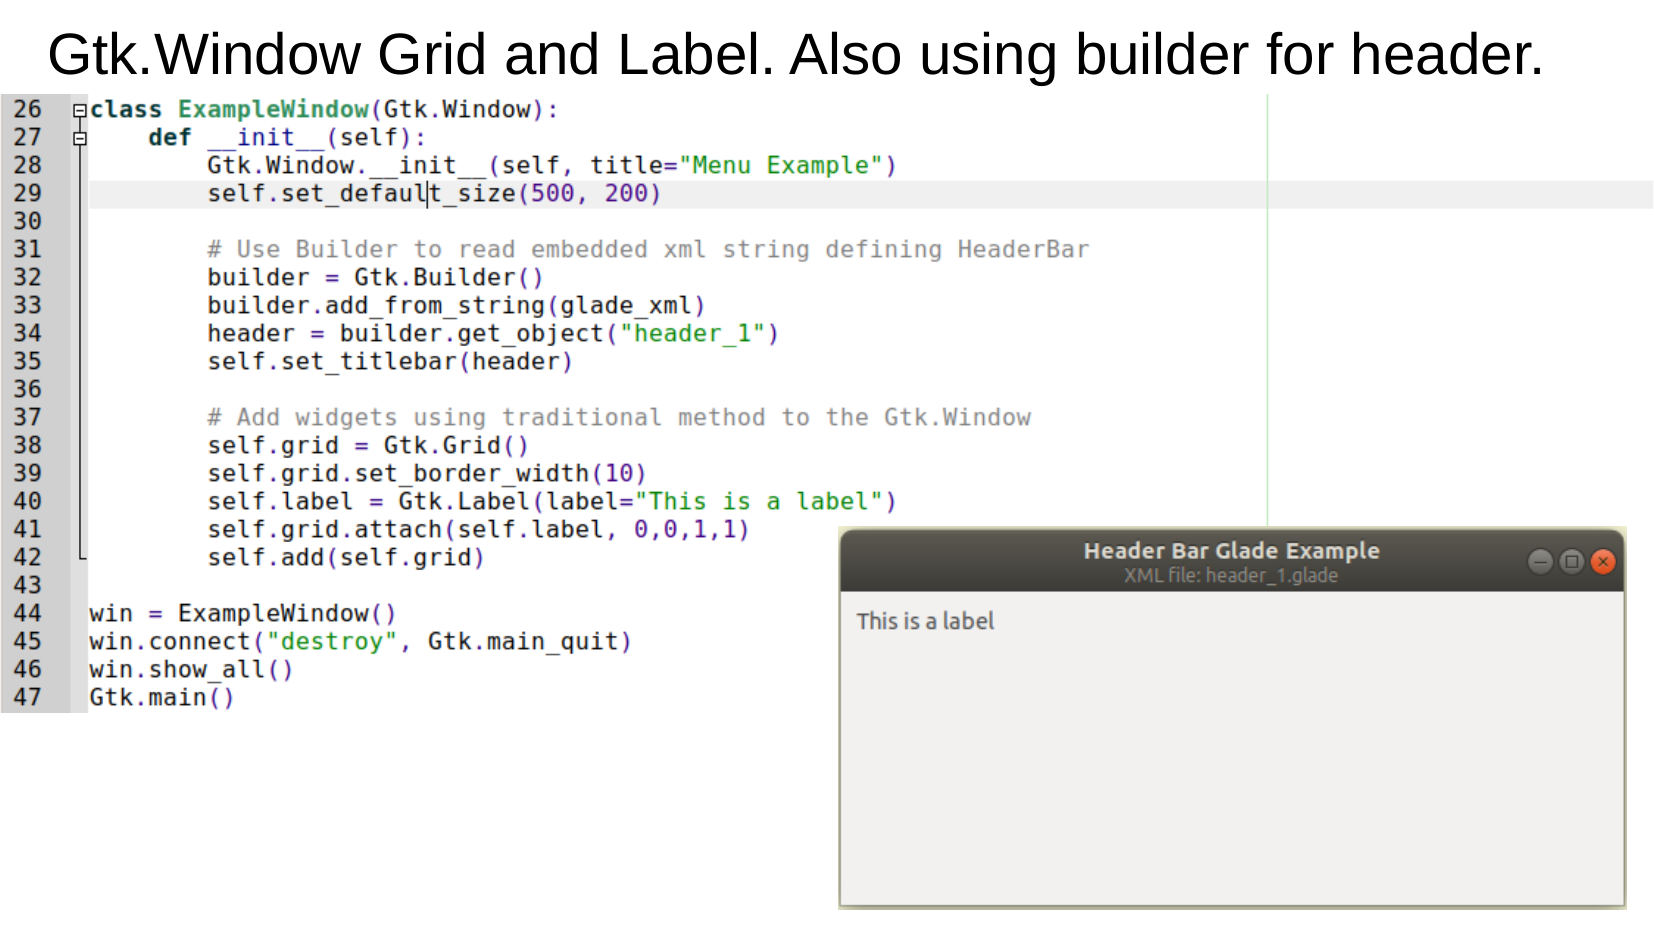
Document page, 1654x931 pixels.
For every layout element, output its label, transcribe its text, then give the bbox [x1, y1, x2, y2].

picture [0, 94, 1654, 910]
title Gtk.Window Grid and Label. Also using builder for header. [47, 16, 1571, 92]
